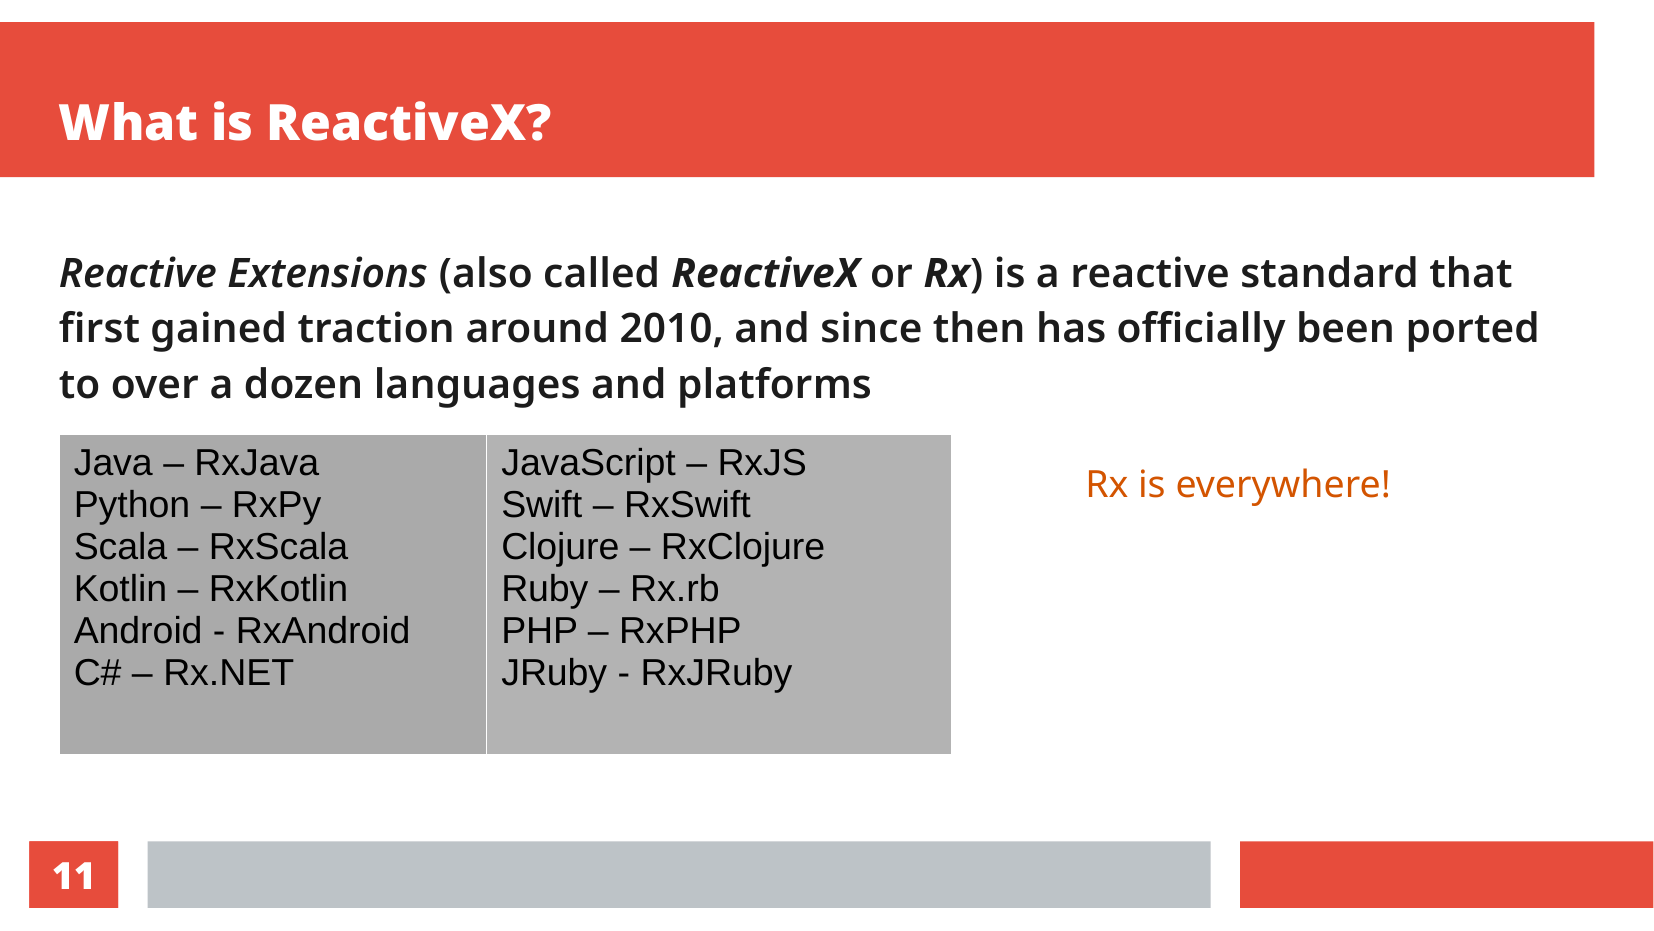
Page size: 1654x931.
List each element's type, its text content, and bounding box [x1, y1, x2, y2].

table_header JavaScript – RxJS Swift – RxSwift Clojure – RxClojure Ruby – Rx.rb PHP – RxPHP JRuby - RxJRuby [487, 435, 951, 754]
table_header Java – RxJava Python – RxPy Scala – RxScala Kotlin – RxKotlin Android - RxAndroid C# – Rx.NET [60, 435, 486, 754]
text_box Rx is everywhere! [1070, 449, 1439, 512]
list Reactive Extensions (also called ReactiveX or Rx) is a reactive standard that first gained traction around 2010, and since then has officially been ported to over a dozen languages and platforms [58, 243, 1565, 820]
title What is ReactiveX? [58, 44, 1595, 155]
